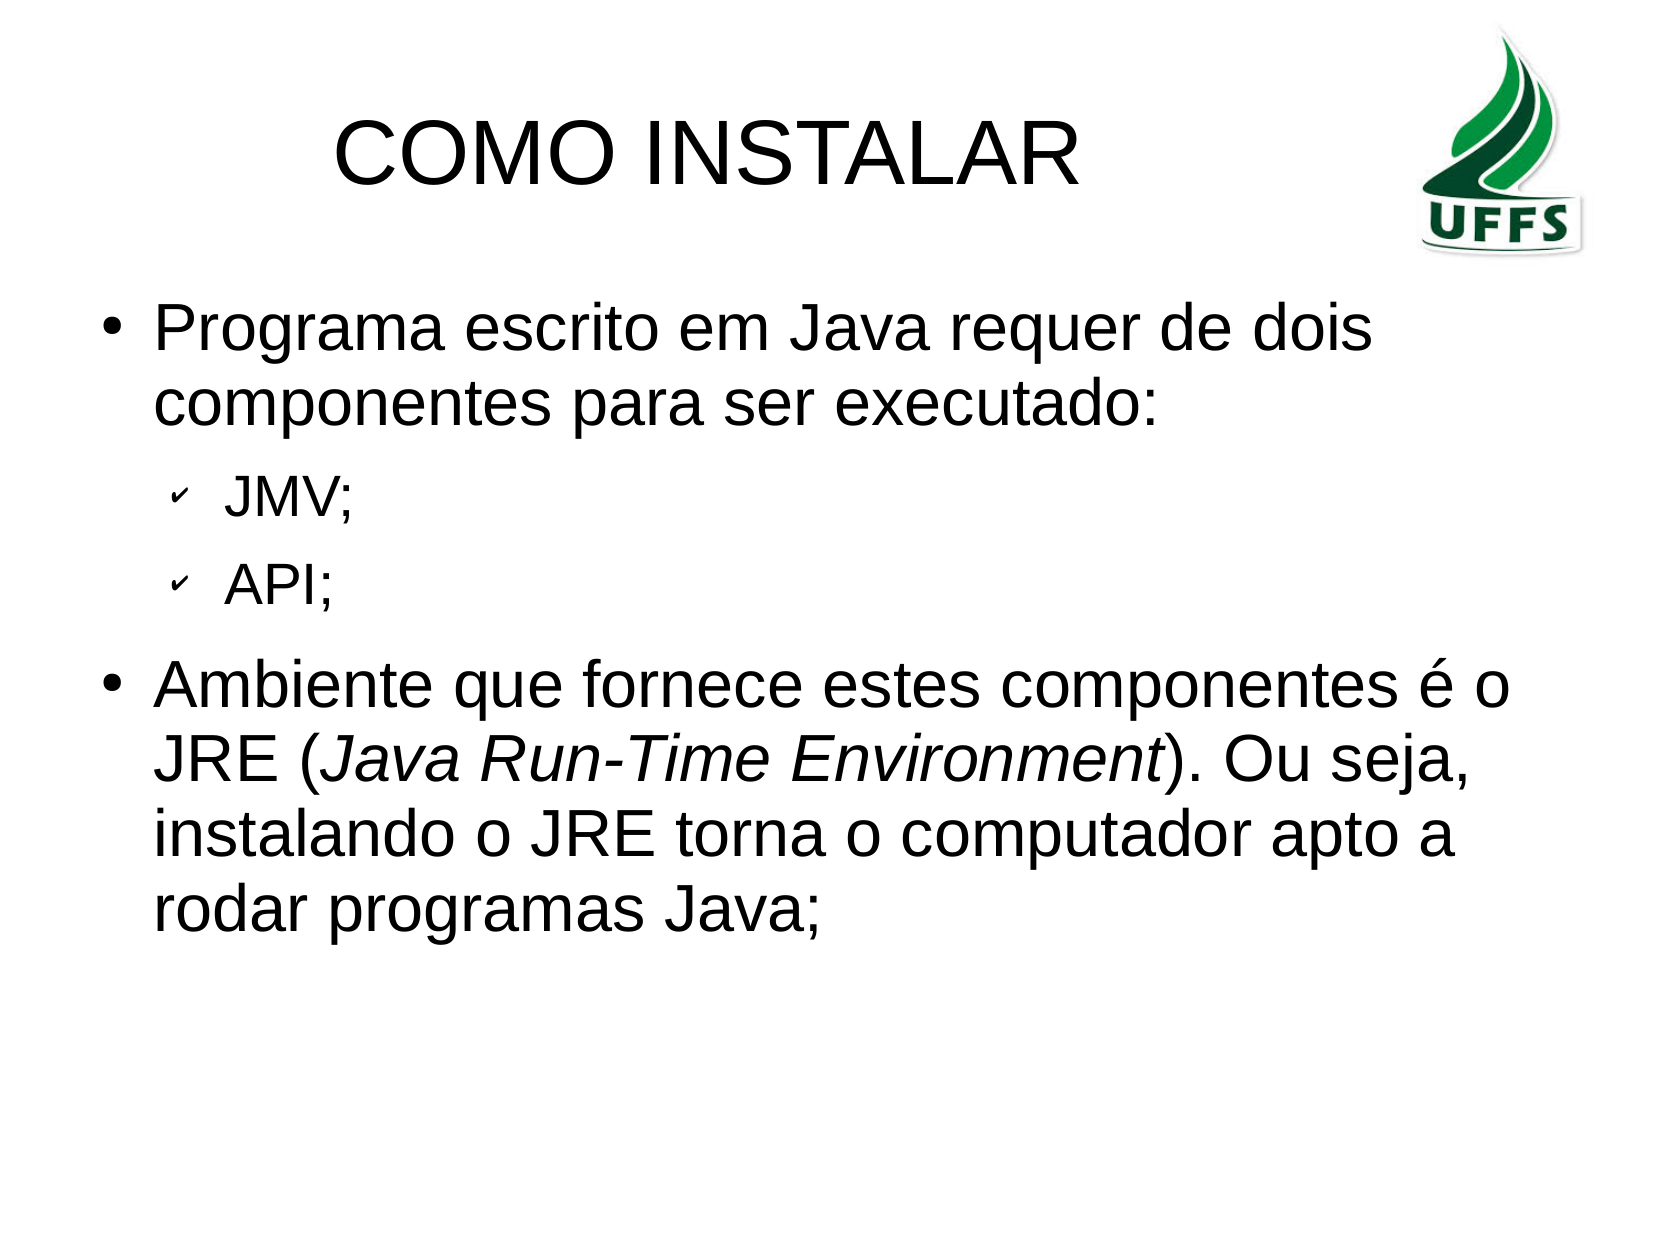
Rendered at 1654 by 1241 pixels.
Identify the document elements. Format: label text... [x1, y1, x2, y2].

title COMO INSTALAR [82, 49, 1335, 257]
list Programa escrito em Java requer de dois componentes para ser executado: JMV; API; Ambiente que fornece estes componentes é o JRE (Java Run-Time Environment). Ou seja, instalando o JRE torna o computador apto a rodar programas Java; [82, 290, 1571, 1010]
picture [1381, 20, 1624, 272]
